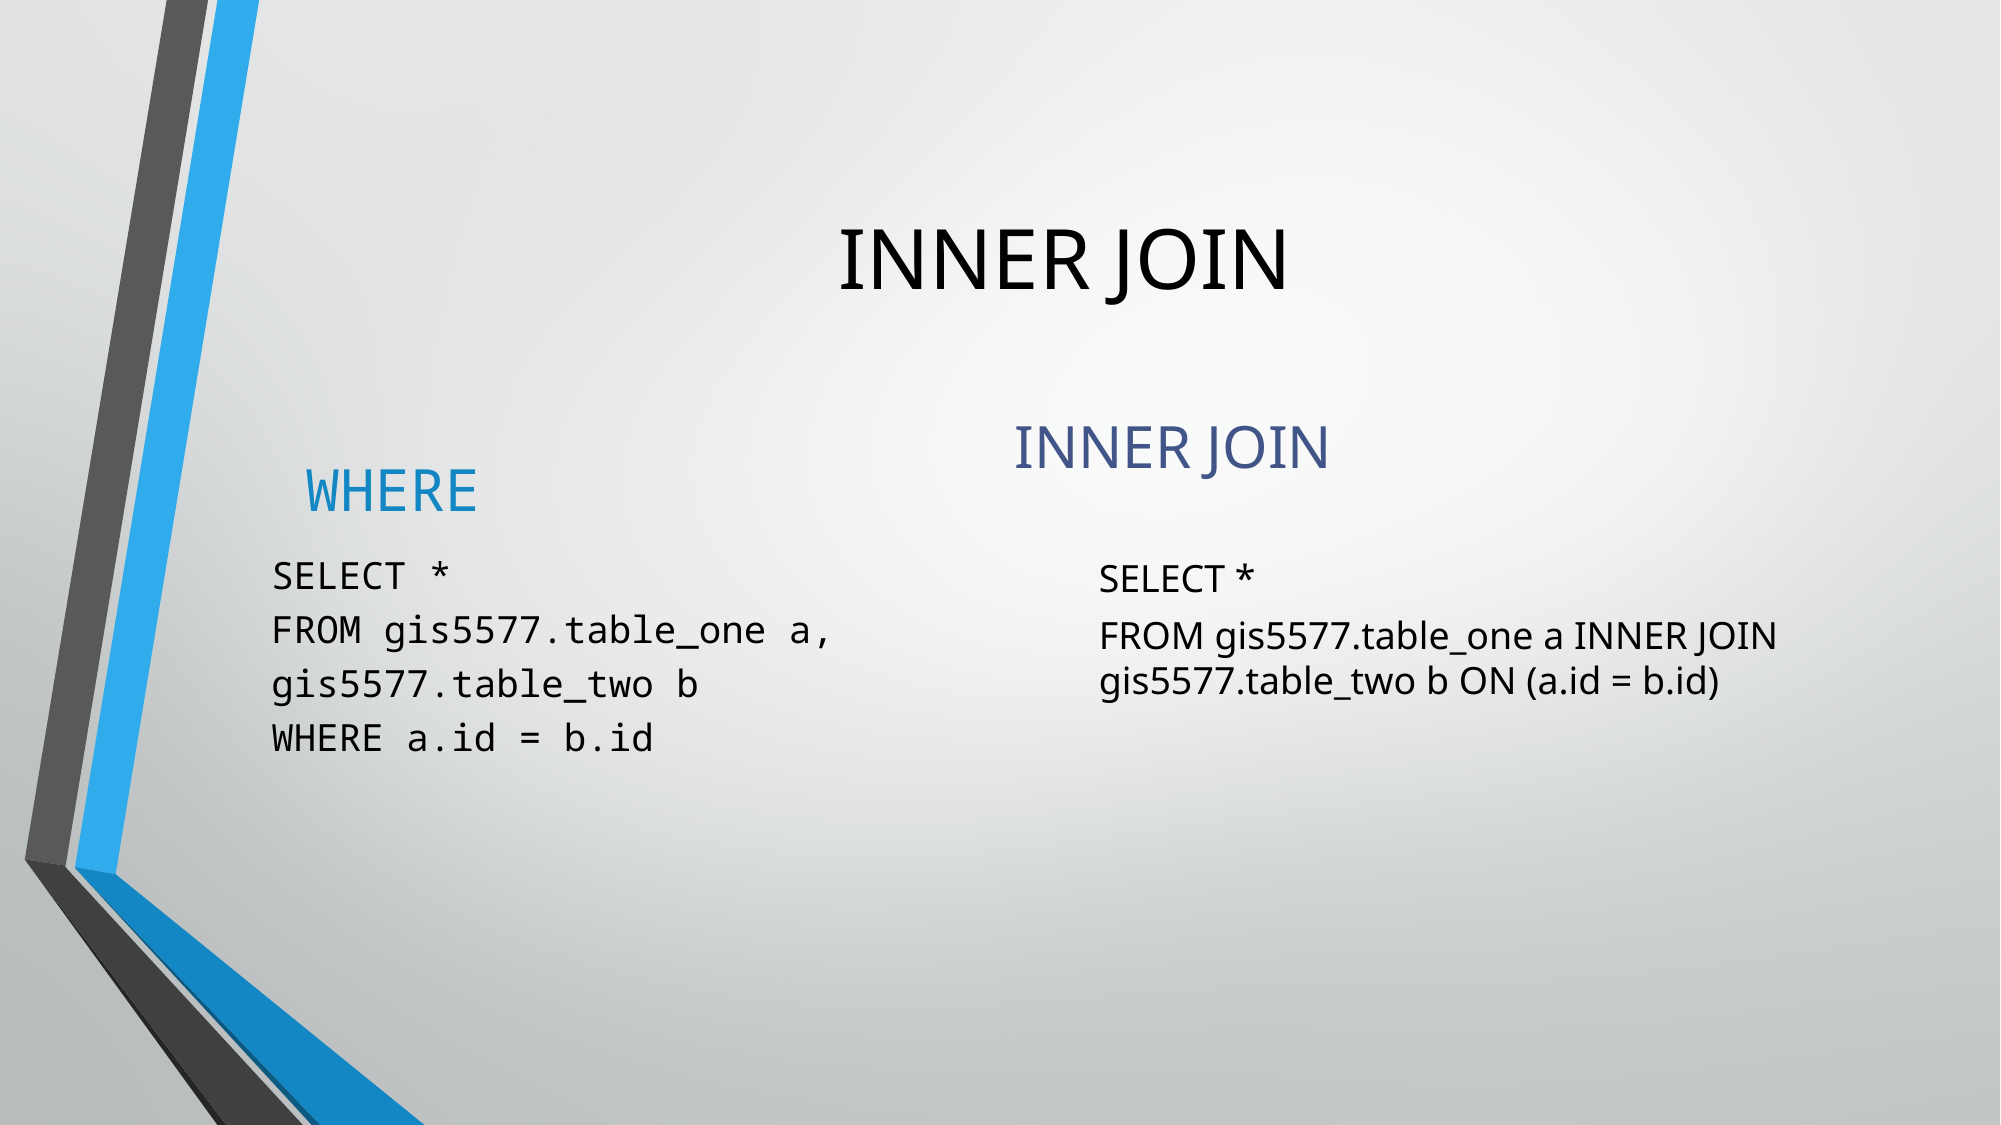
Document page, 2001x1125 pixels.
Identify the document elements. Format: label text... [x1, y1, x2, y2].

list SELECT * FROM gis5577.table_one a, gis5577.table_two b WHERE a.id = b.id [256, 535, 1019, 945]
list SELECT * FROM gis5577.table_one a INNER JOIN gis5577.table_two b ON (a.id = b.id) [1083, 547, 1887, 951]
title INNER JOIN [243, 112, 1887, 400]
list WHERE [290, 436, 1047, 531]
list INNER JOIN [999, 356, 1762, 489]
